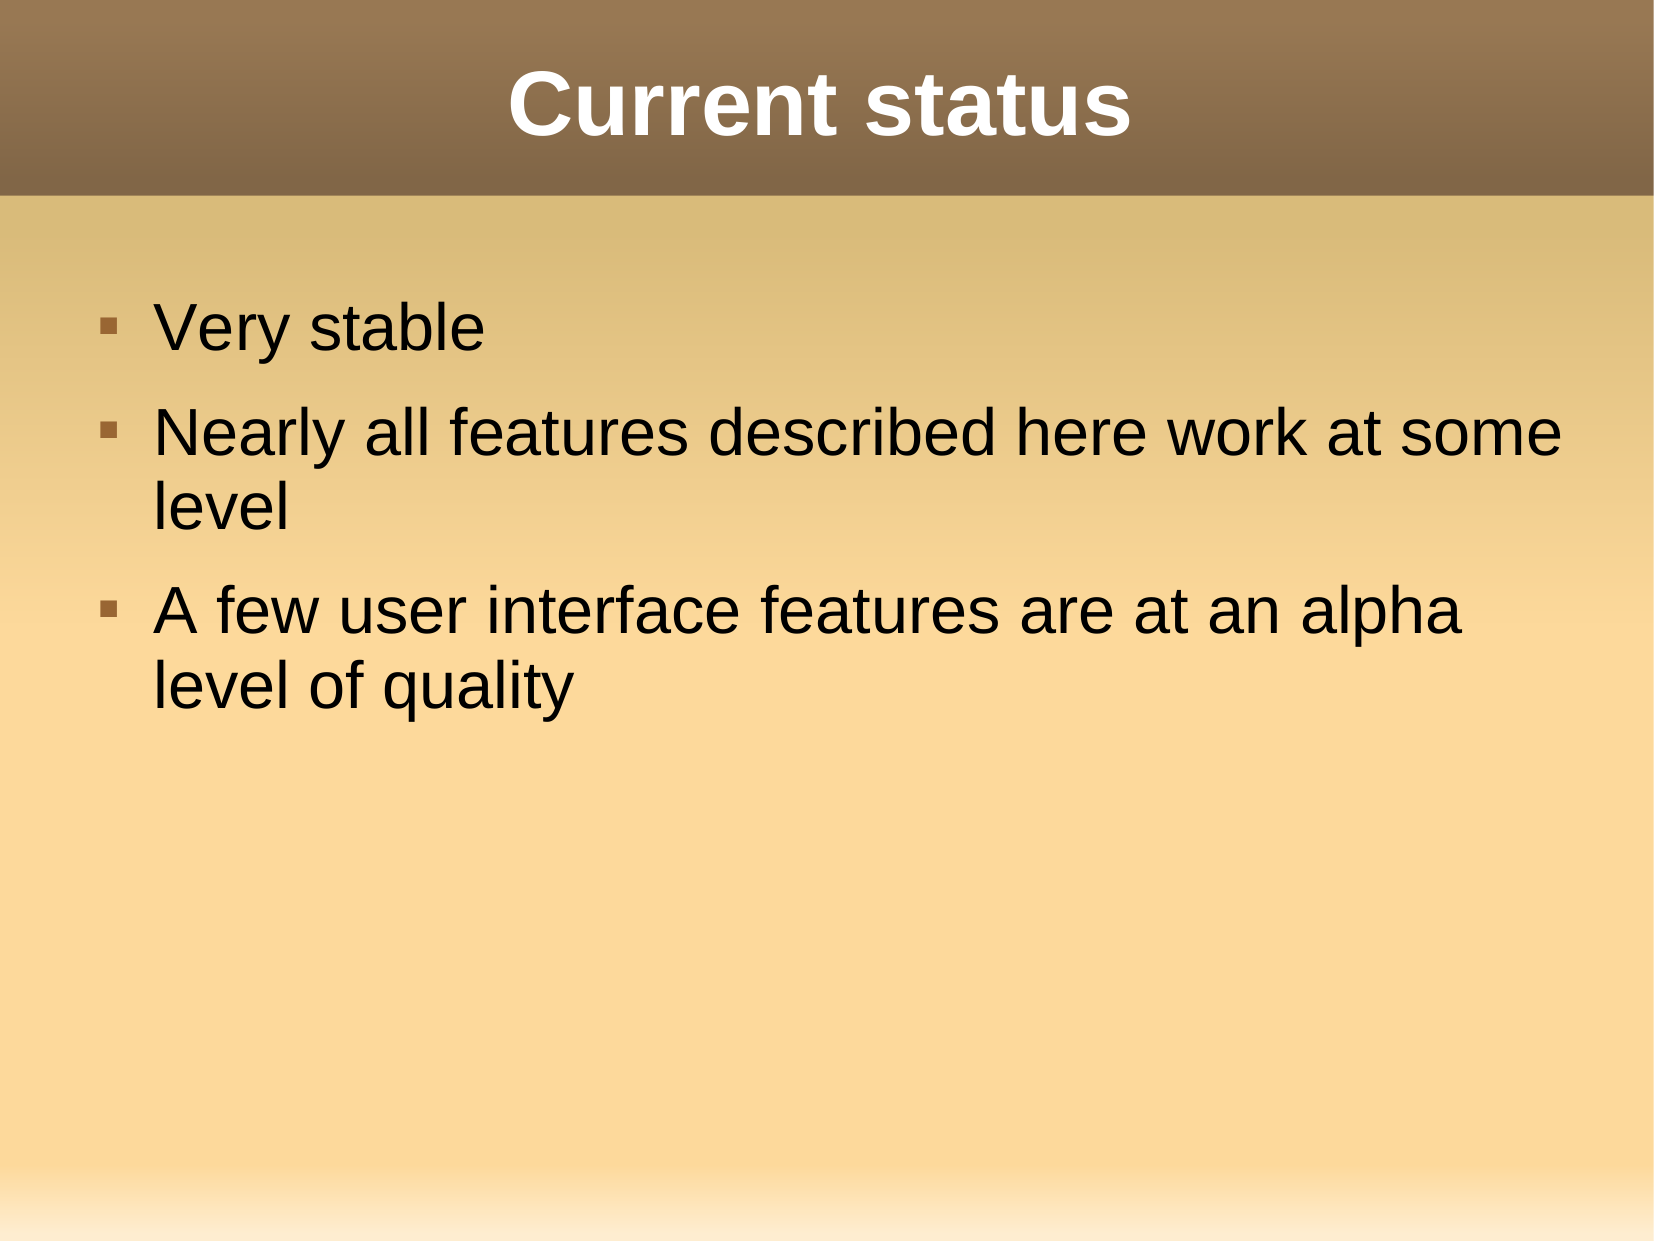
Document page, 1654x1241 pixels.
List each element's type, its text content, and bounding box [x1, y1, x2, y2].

title Current status [76, 7, 1565, 200]
picture [0, 0, 1654, 1241]
list Very stable Nearly all features described here work at some level A few user interface features are at an alpha level of quality [82, 290, 1571, 1094]
